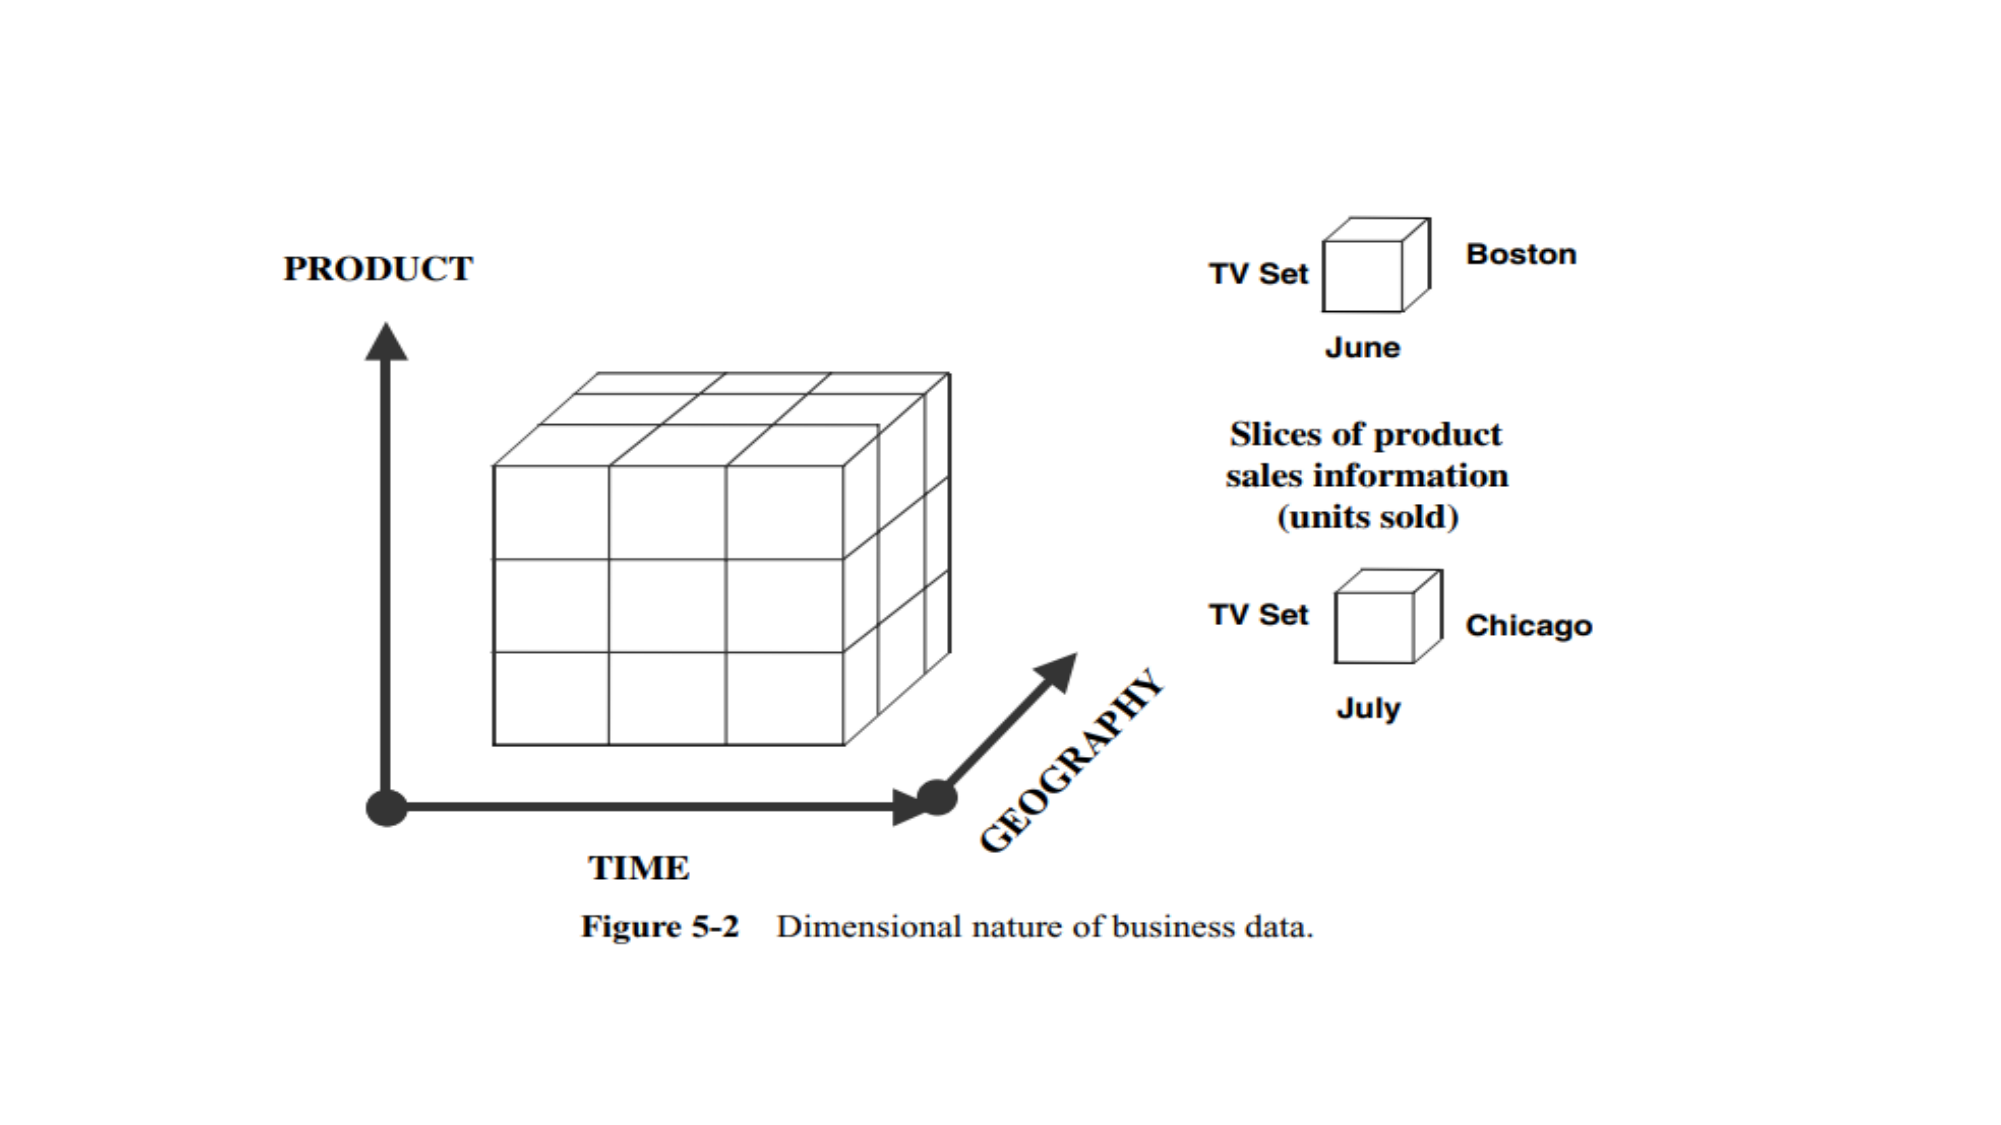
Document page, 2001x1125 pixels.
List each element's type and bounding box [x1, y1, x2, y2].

picture [184, 184, 1794, 1003]
